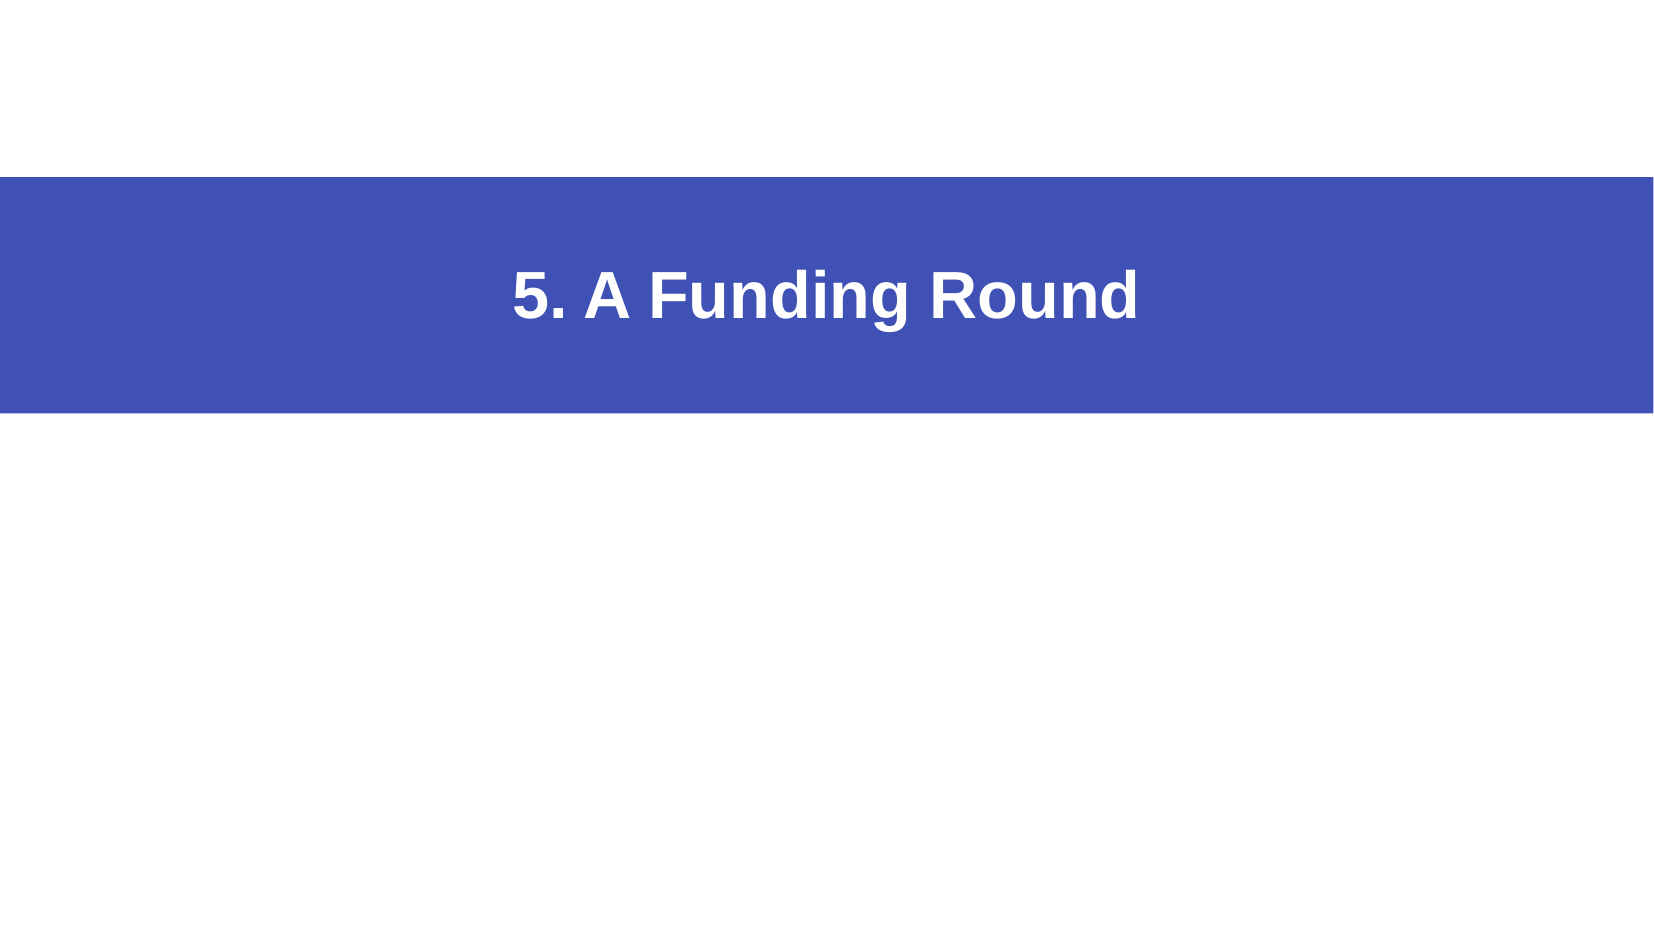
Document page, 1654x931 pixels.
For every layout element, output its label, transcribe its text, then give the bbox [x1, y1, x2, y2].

title 5. A Funding Round [0, 177, 1654, 414]
